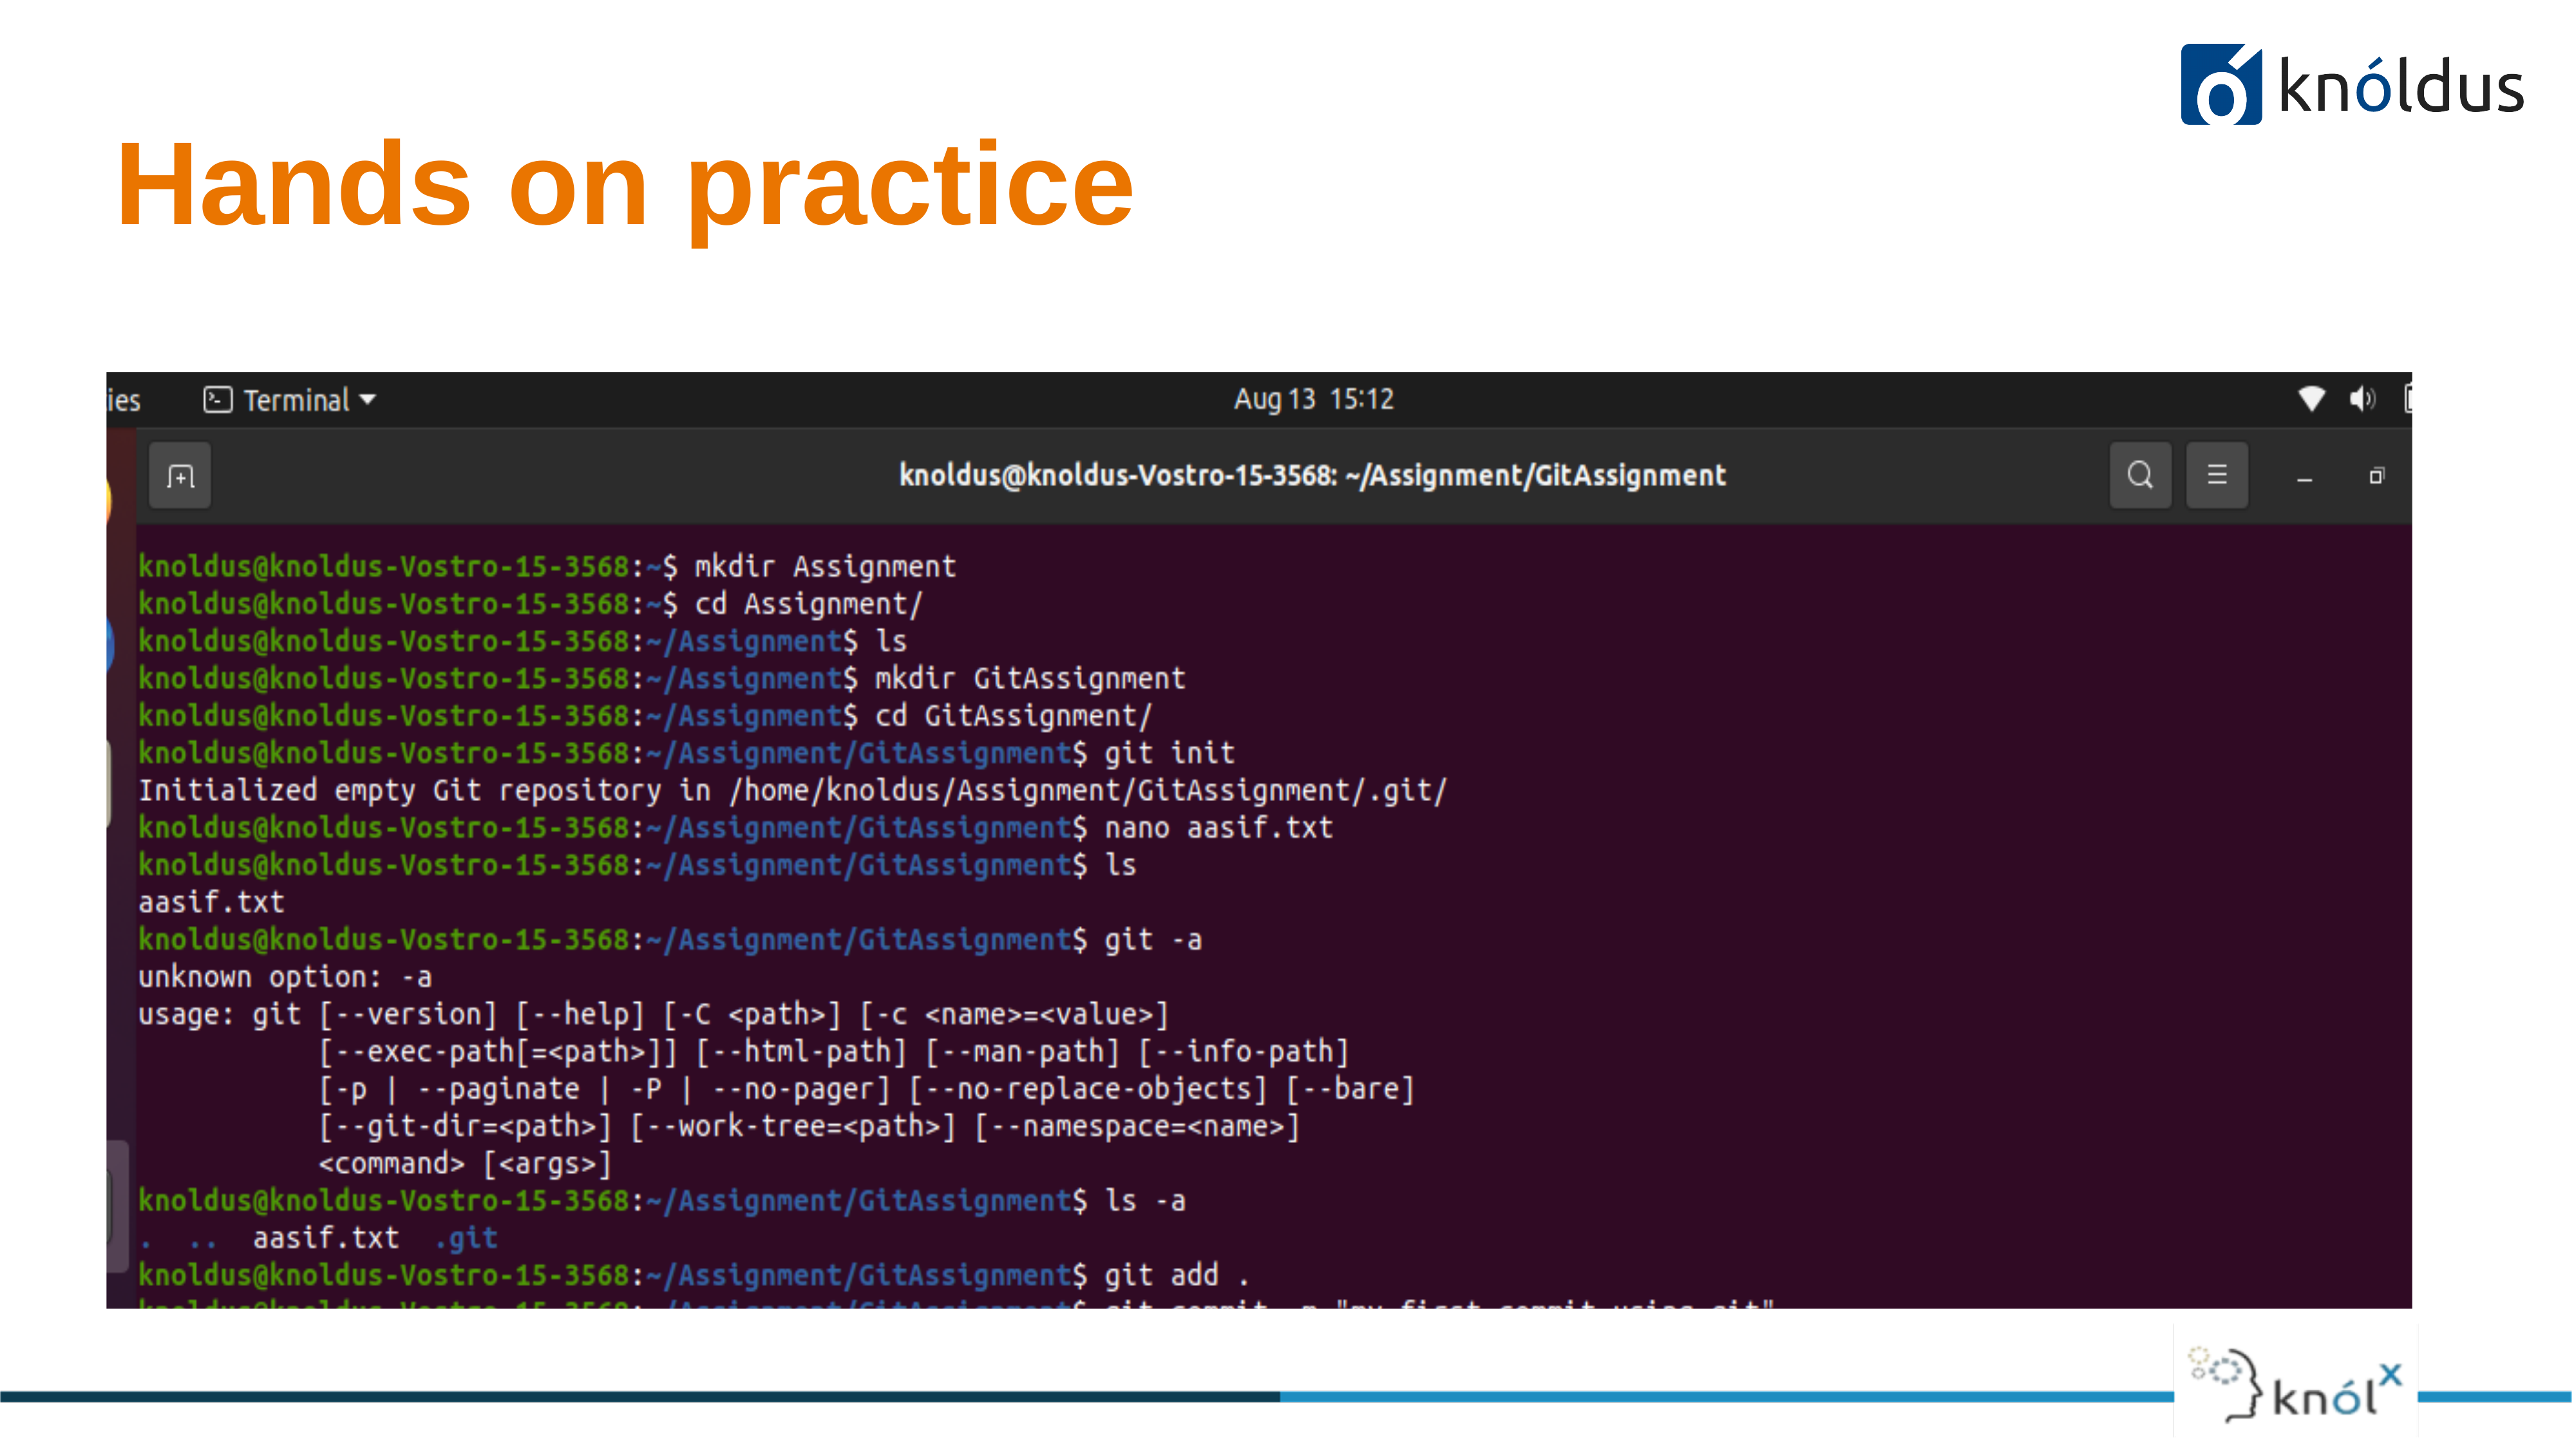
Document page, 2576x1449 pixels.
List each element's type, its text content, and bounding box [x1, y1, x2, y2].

picture [0, 1323, 2572, 1437]
picture [2181, 44, 2524, 125]
picture [106, 372, 2412, 1309]
title Hands on practice [71, 63, 1525, 303]
